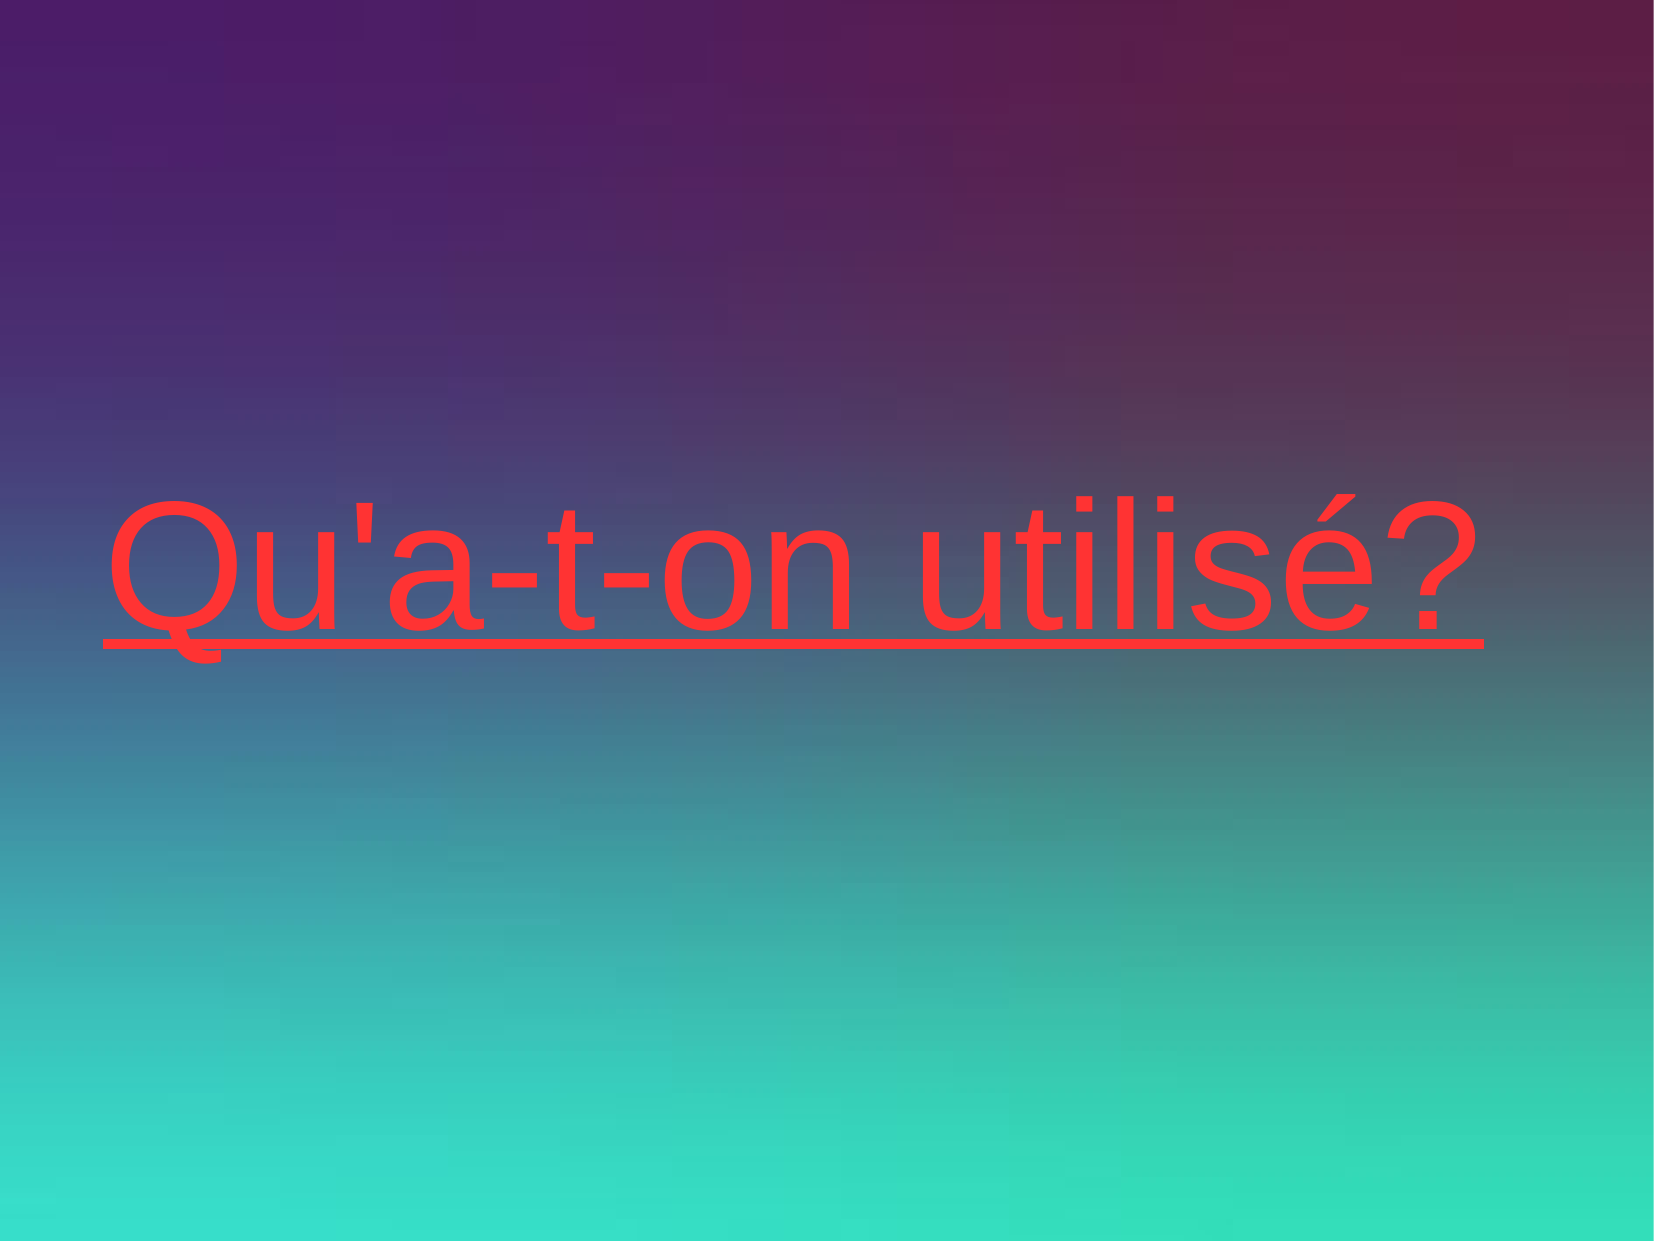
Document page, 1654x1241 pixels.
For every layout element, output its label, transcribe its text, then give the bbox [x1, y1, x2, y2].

picture [0, 0, 1654, 1241]
text_box Qu'a-t-on utilisé? [88, 455, 1565, 857]
